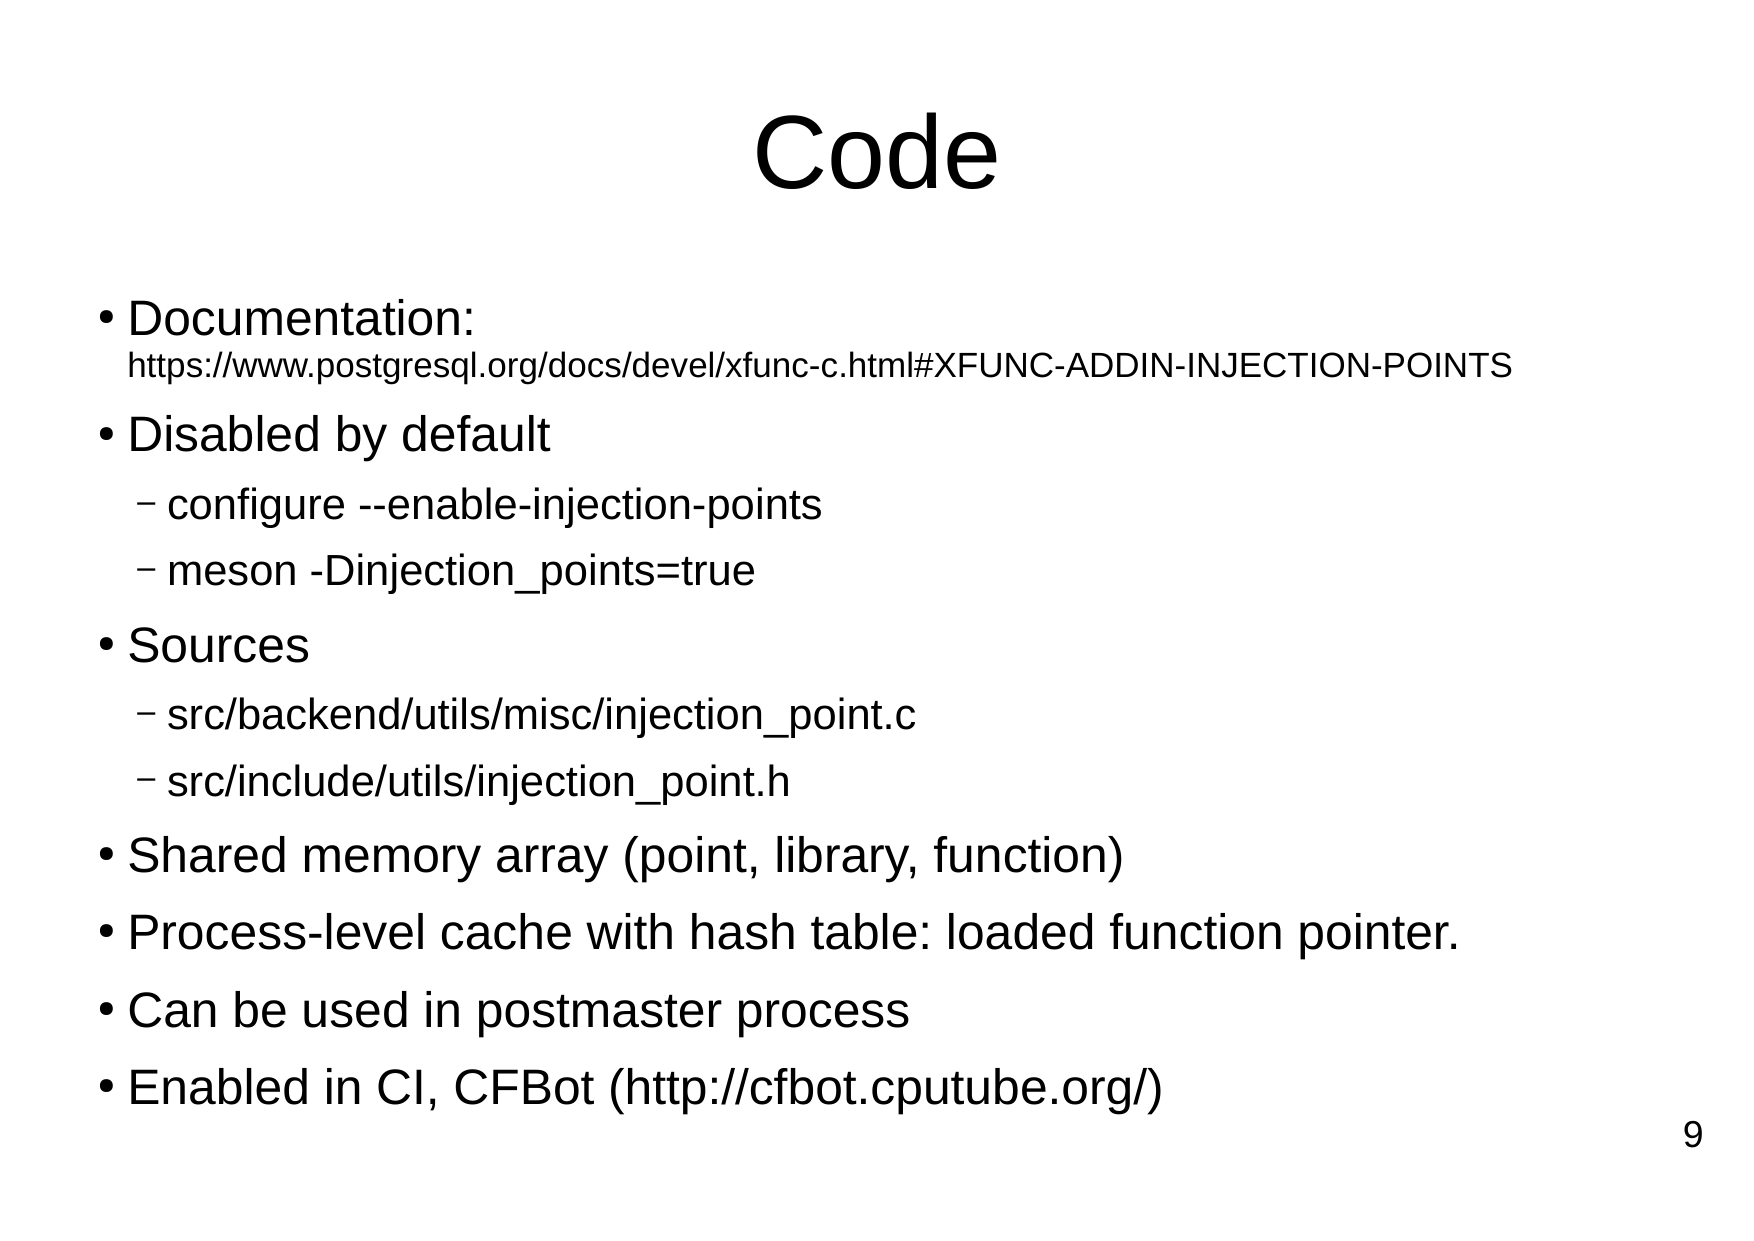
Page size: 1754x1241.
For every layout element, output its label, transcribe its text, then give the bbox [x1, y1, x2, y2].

text_box <number> [1447, 1106, 1719, 1201]
list Documentation: https://www.postgresql.org/docs/devel/xfunc-c.html#XFUNC-ADDIN-INJECTION-POINTS Disabled by default configure --enable-injection-points meson -Dinjection_points=true Sources src/backend/utils/misc/injection_point.c src/include/utils/injection_point.h Shared memory array (point, library, function) Process-level cache with hash table: loaded function pointer. Can be used in postmaster process Enabled in CI, CFBot (http://cfbot.cputube.org/) [87, 290, 1667, 1120]
title Code [87, 49, 1667, 257]
